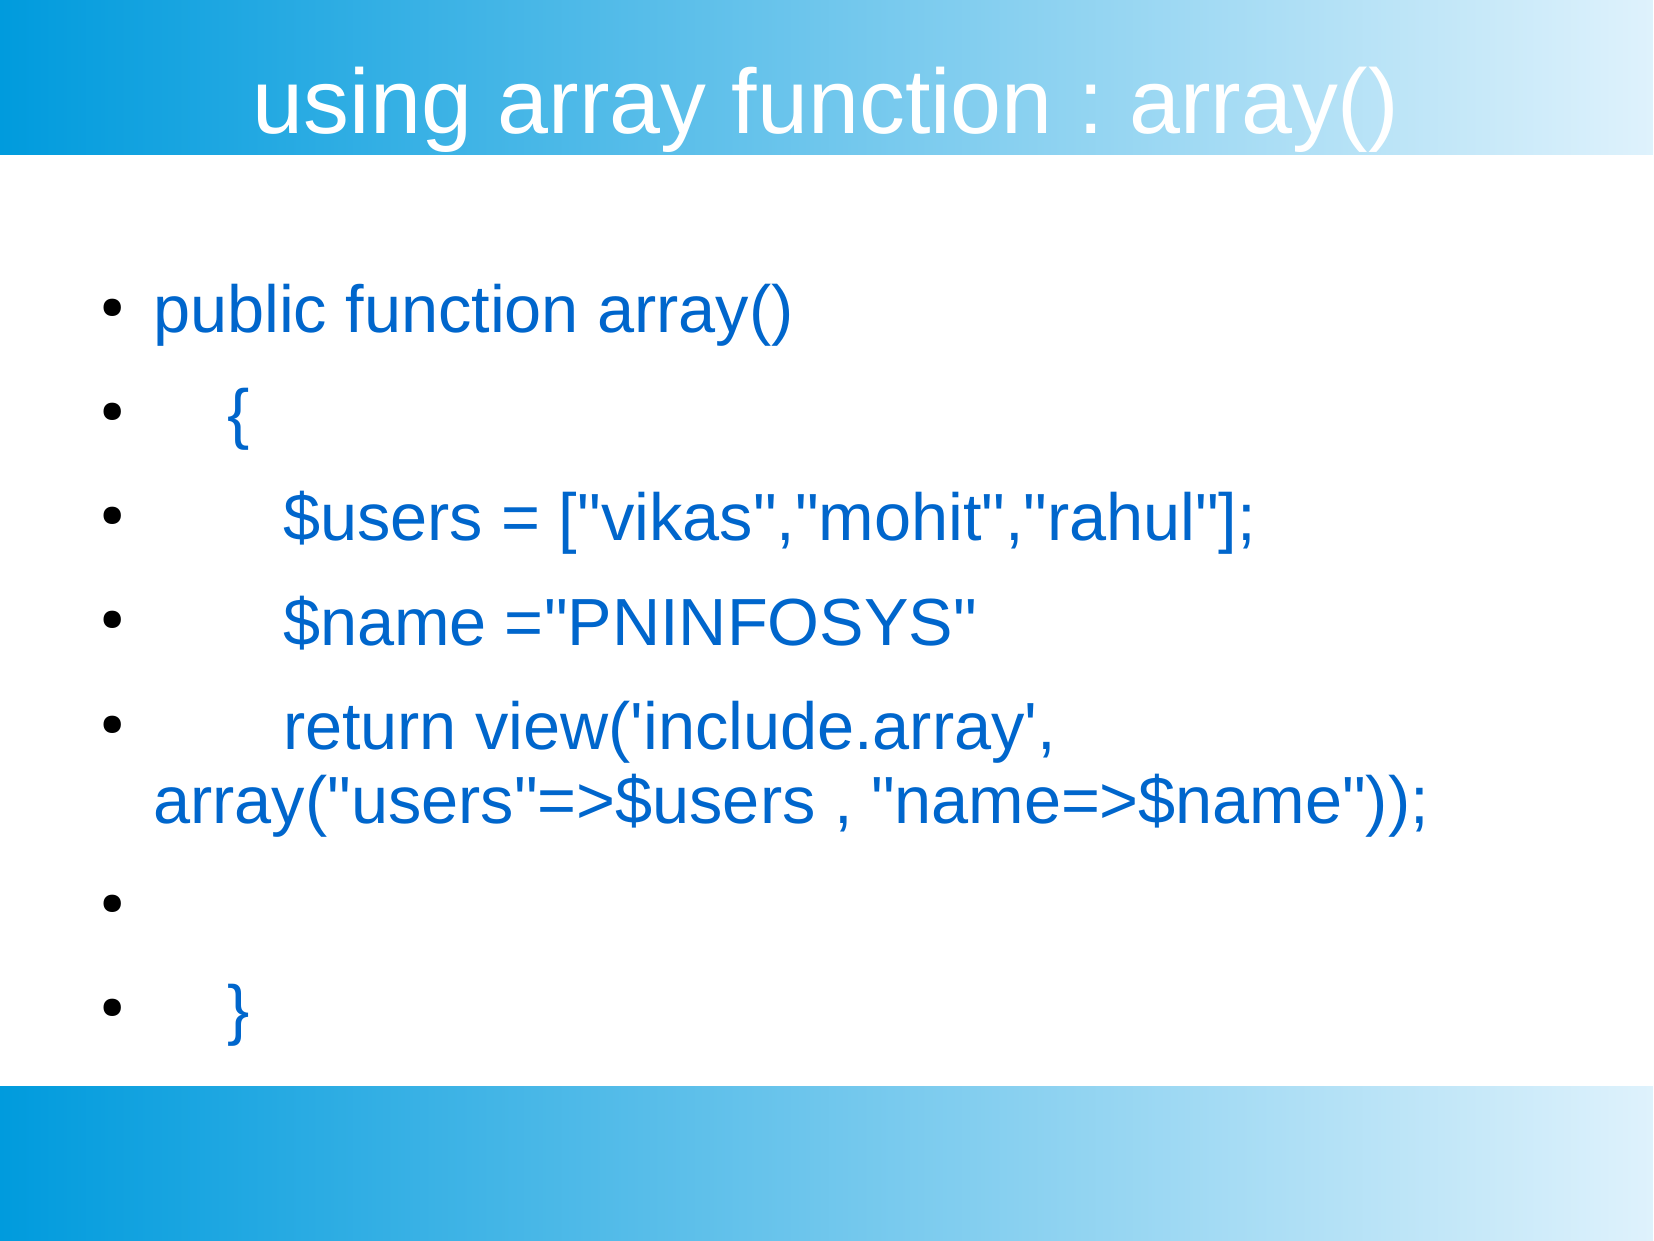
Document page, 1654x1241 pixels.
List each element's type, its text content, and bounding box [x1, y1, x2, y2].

list public function array() { $users = ["vikas","mohit","rahul"]; $name ="PNINFOSYS" return view('include.array', array("users"=>$users , "name=>$name")); } [82, 271, 1607, 1010]
title using array function : array() [82, 49, 1571, 155]
